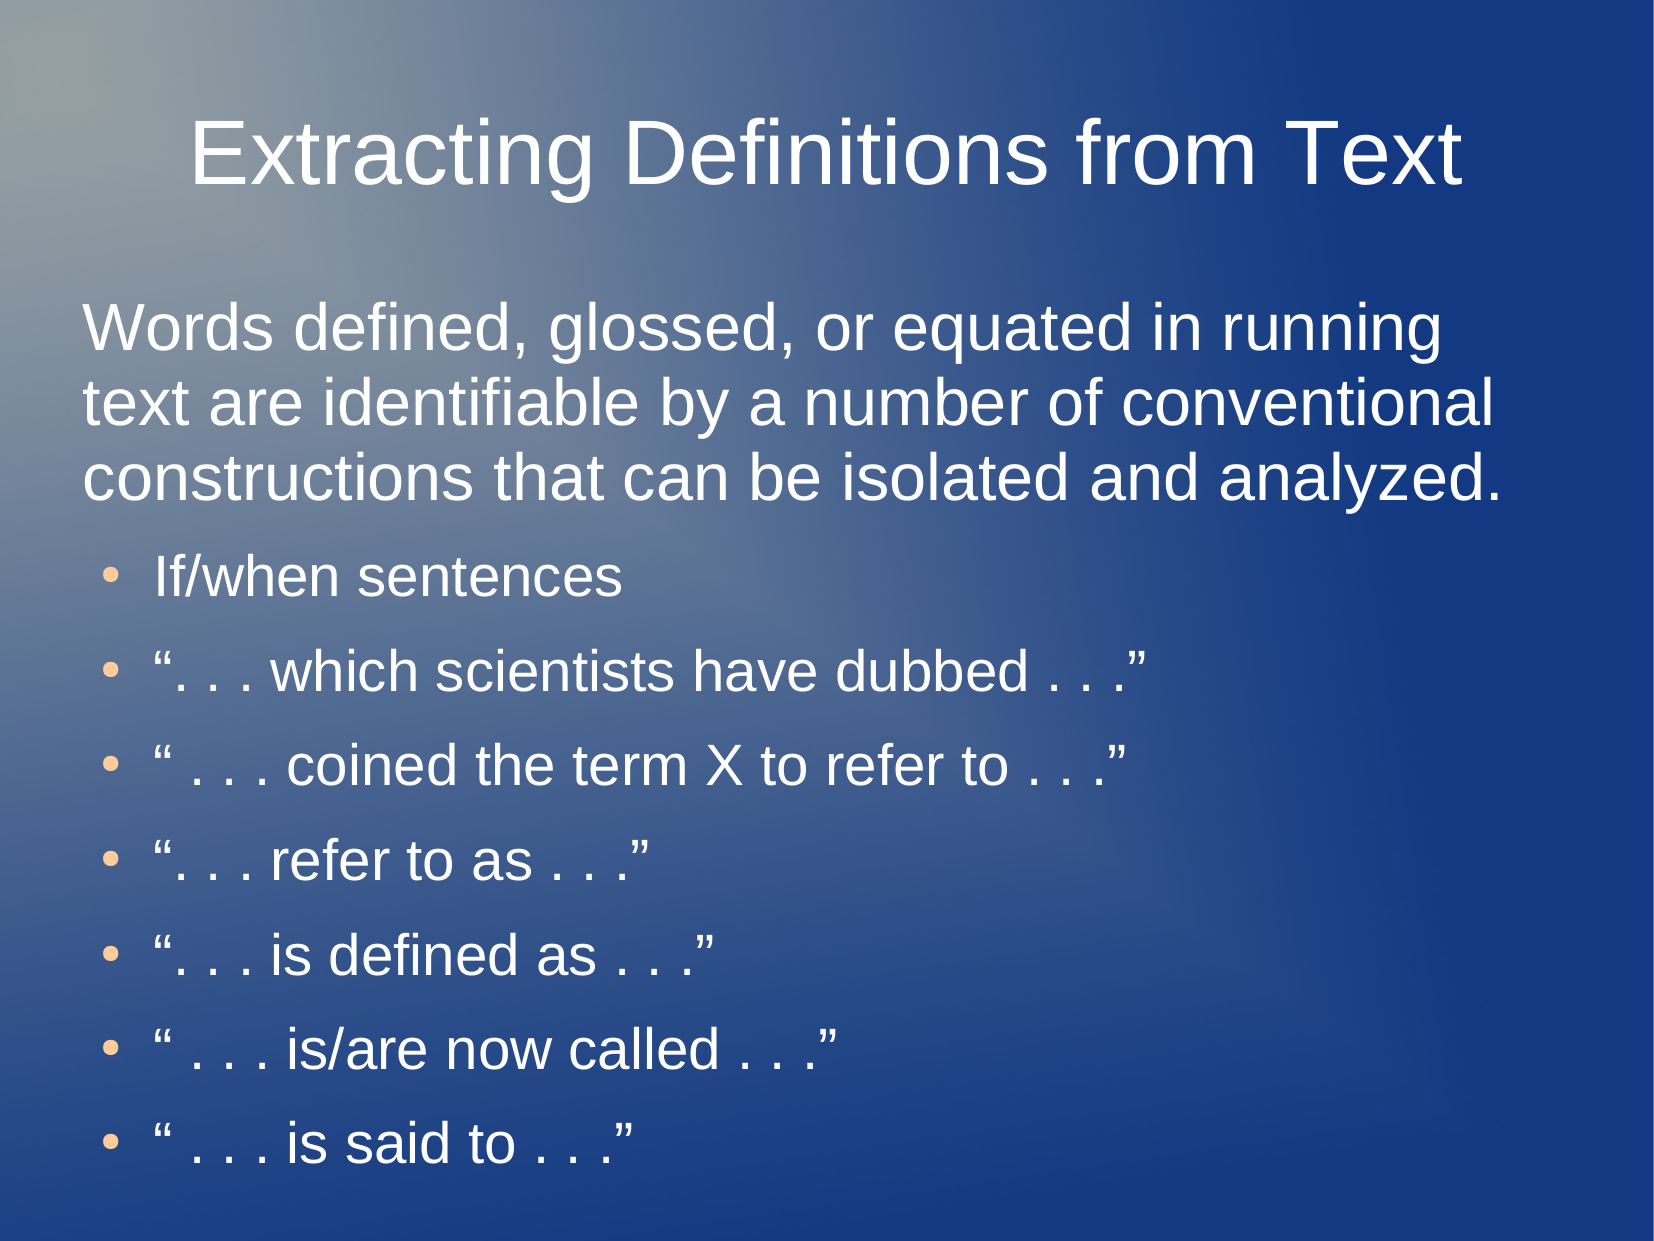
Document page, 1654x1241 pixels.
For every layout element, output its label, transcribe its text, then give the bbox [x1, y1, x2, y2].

picture [0, 0, 1654, 1241]
title Extracting Definitions from Text [82, 49, 1571, 257]
list Words defined, glossed, or equated in running text are identifiable by a number of conventional constructions that can be isolated and analyzed. If/when sentences “. . . which scientists have dubbed . . .” “ . . . coined the term X to refer to . . .” “. . . refer to as . . .” “. . . is defined as . . .” “ . . . is/are now called . . .” “ . . . is said to . . .” [82, 290, 1571, 1175]
